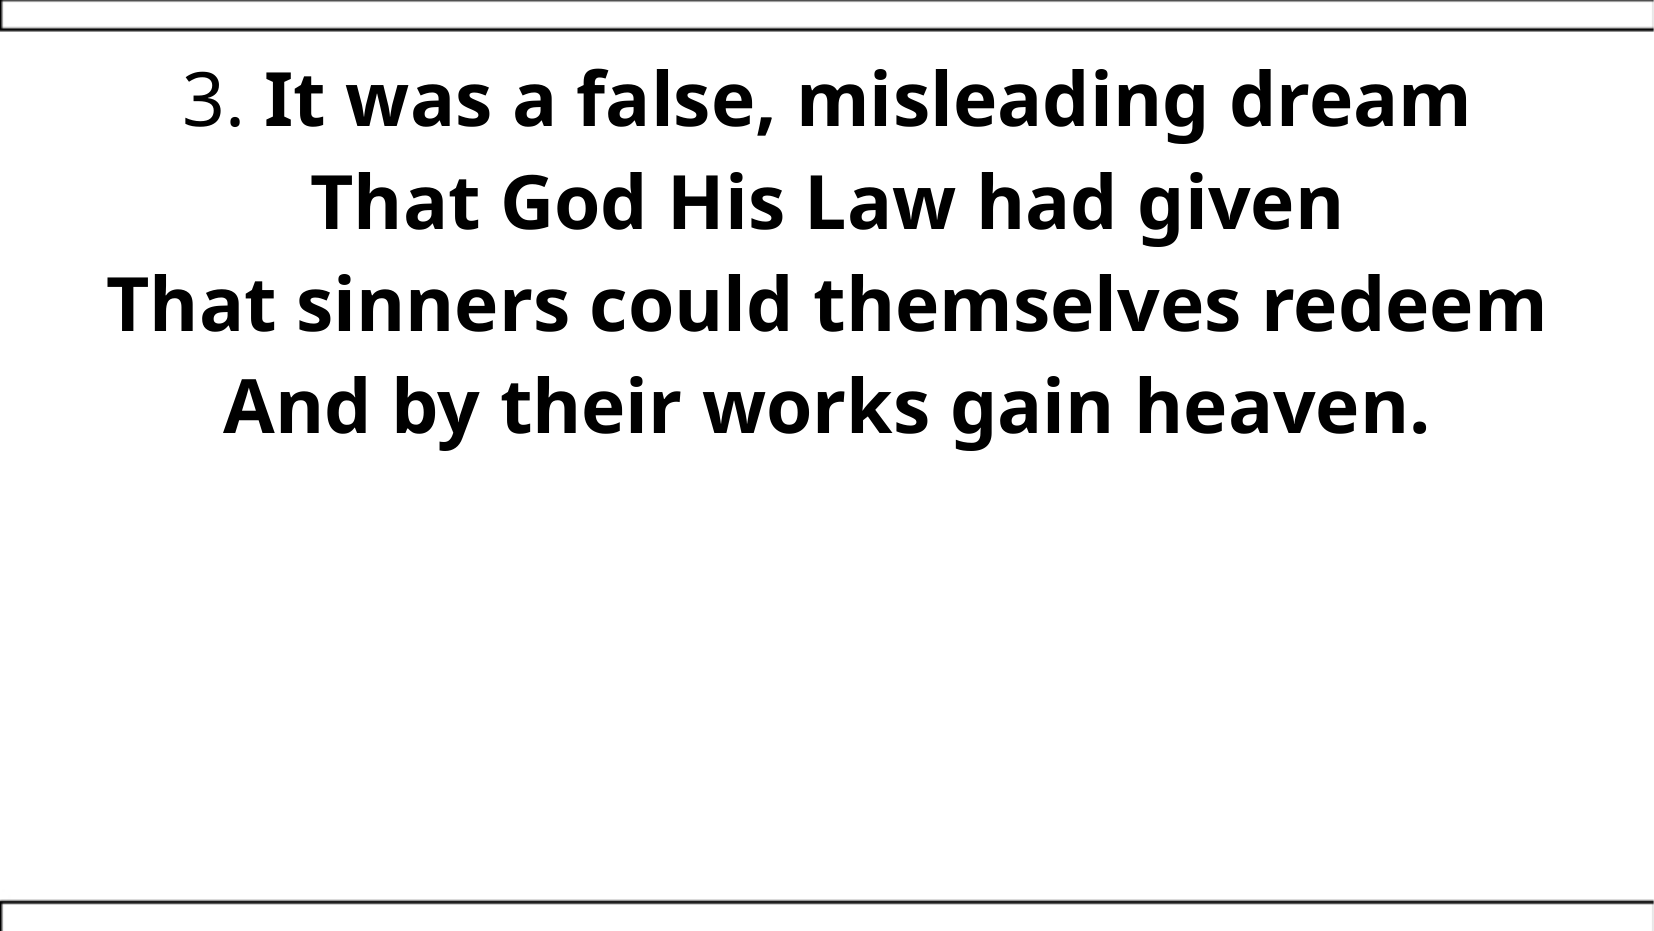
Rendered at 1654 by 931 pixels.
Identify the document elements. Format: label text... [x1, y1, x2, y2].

text_box 3. It was a false, misleading dream That God His Law had given That sinners could themselves redeem And by their works gain heaven. [77, 39, 1578, 454]
picture [0, 0, 1654, 931]
